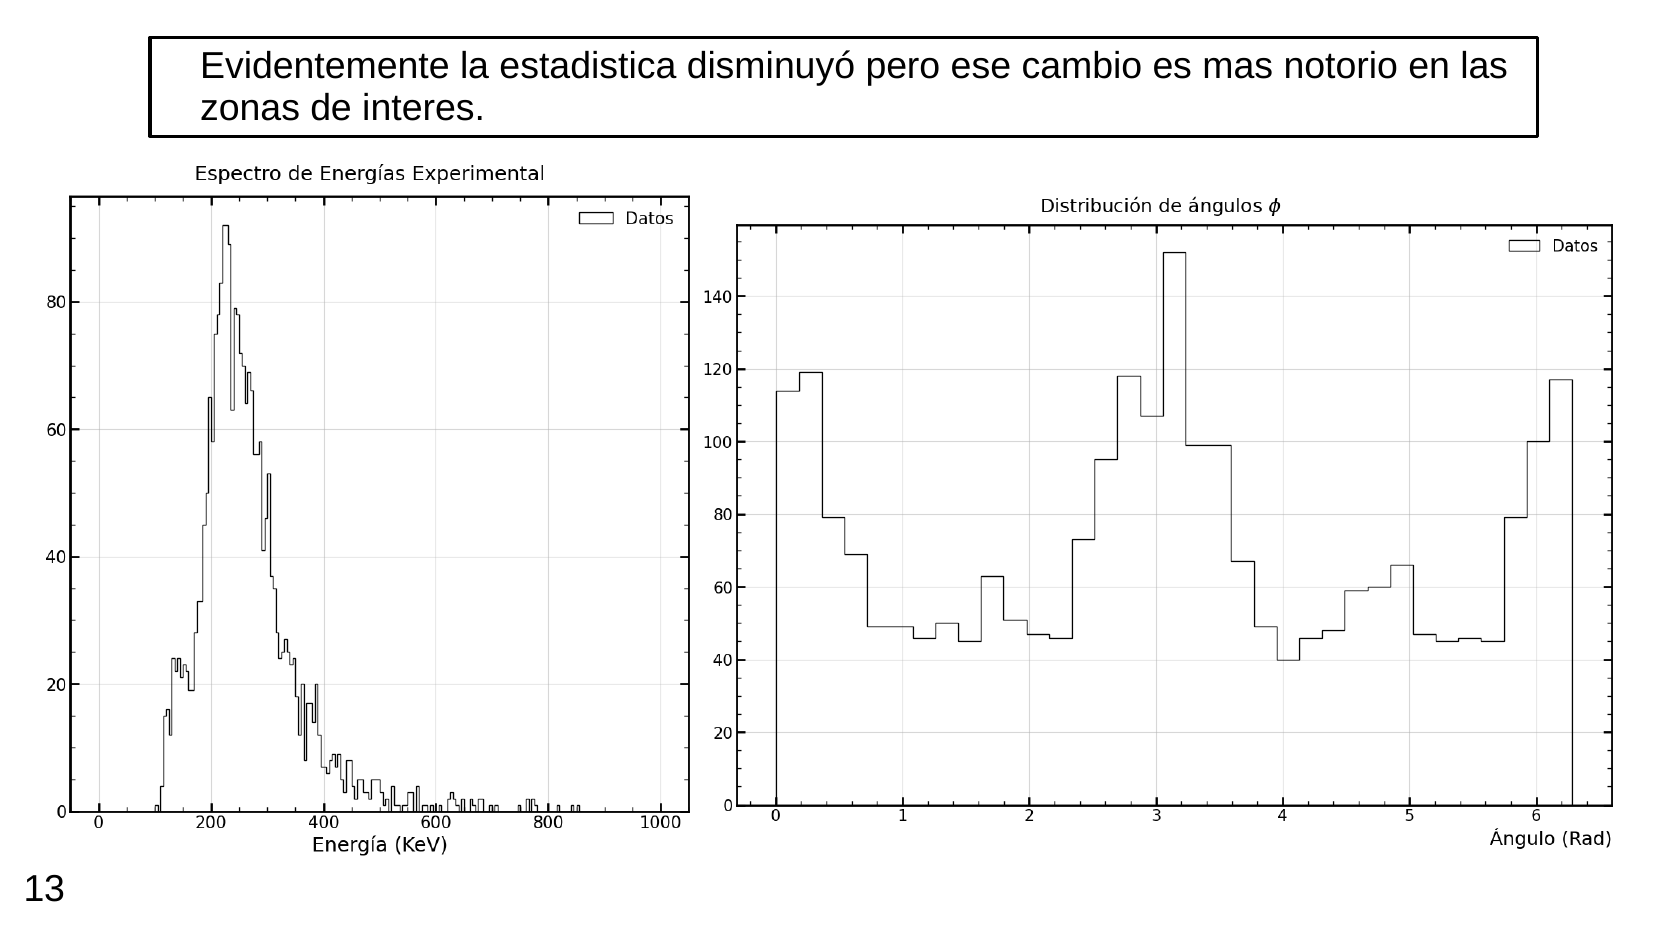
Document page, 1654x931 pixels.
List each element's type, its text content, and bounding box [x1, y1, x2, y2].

text_box Evidentemente la estadistica disminuyó pero ese cambio es mas notorio en las zonas de interes. [150, 37, 1538, 137]
picture [37, 156, 1619, 863]
text_box <number> [8, 860, 638, 931]
